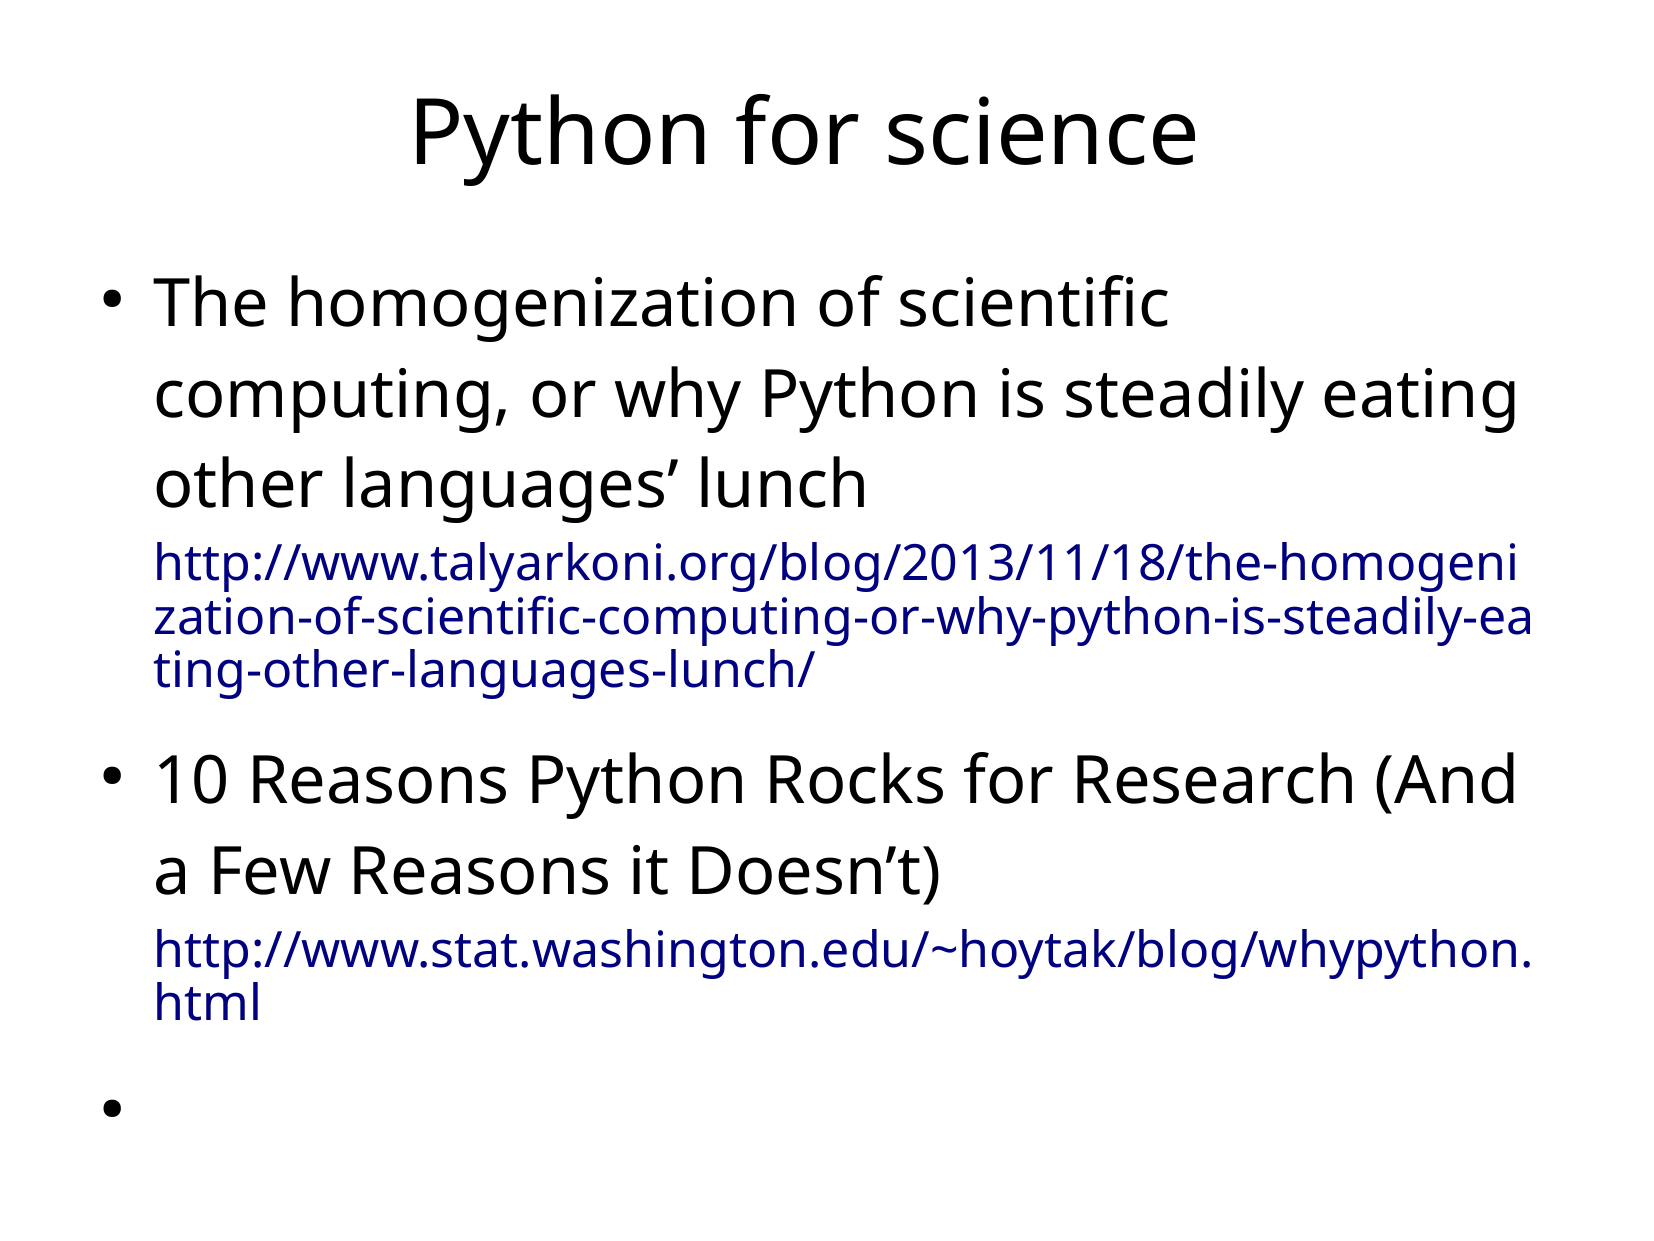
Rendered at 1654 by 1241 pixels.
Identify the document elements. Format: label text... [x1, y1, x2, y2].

title Python for science [79, 25, 1531, 233]
list The homogenization of scientific computing, or why Python is steadily eating other languages’ lunch http://www.talyarkoni.org/blog/2013/11/18/the-homogenization-of-scientific-computing-or-why-python-is-steadily-eating-other-languages-lunch/ 10 Reasons Python Rocks for Research (And a Few Reasons it Doesn’t) http://www.stat.washington.edu/~hoytak/blog/whypython.html [82, 255, 1538, 1141]
